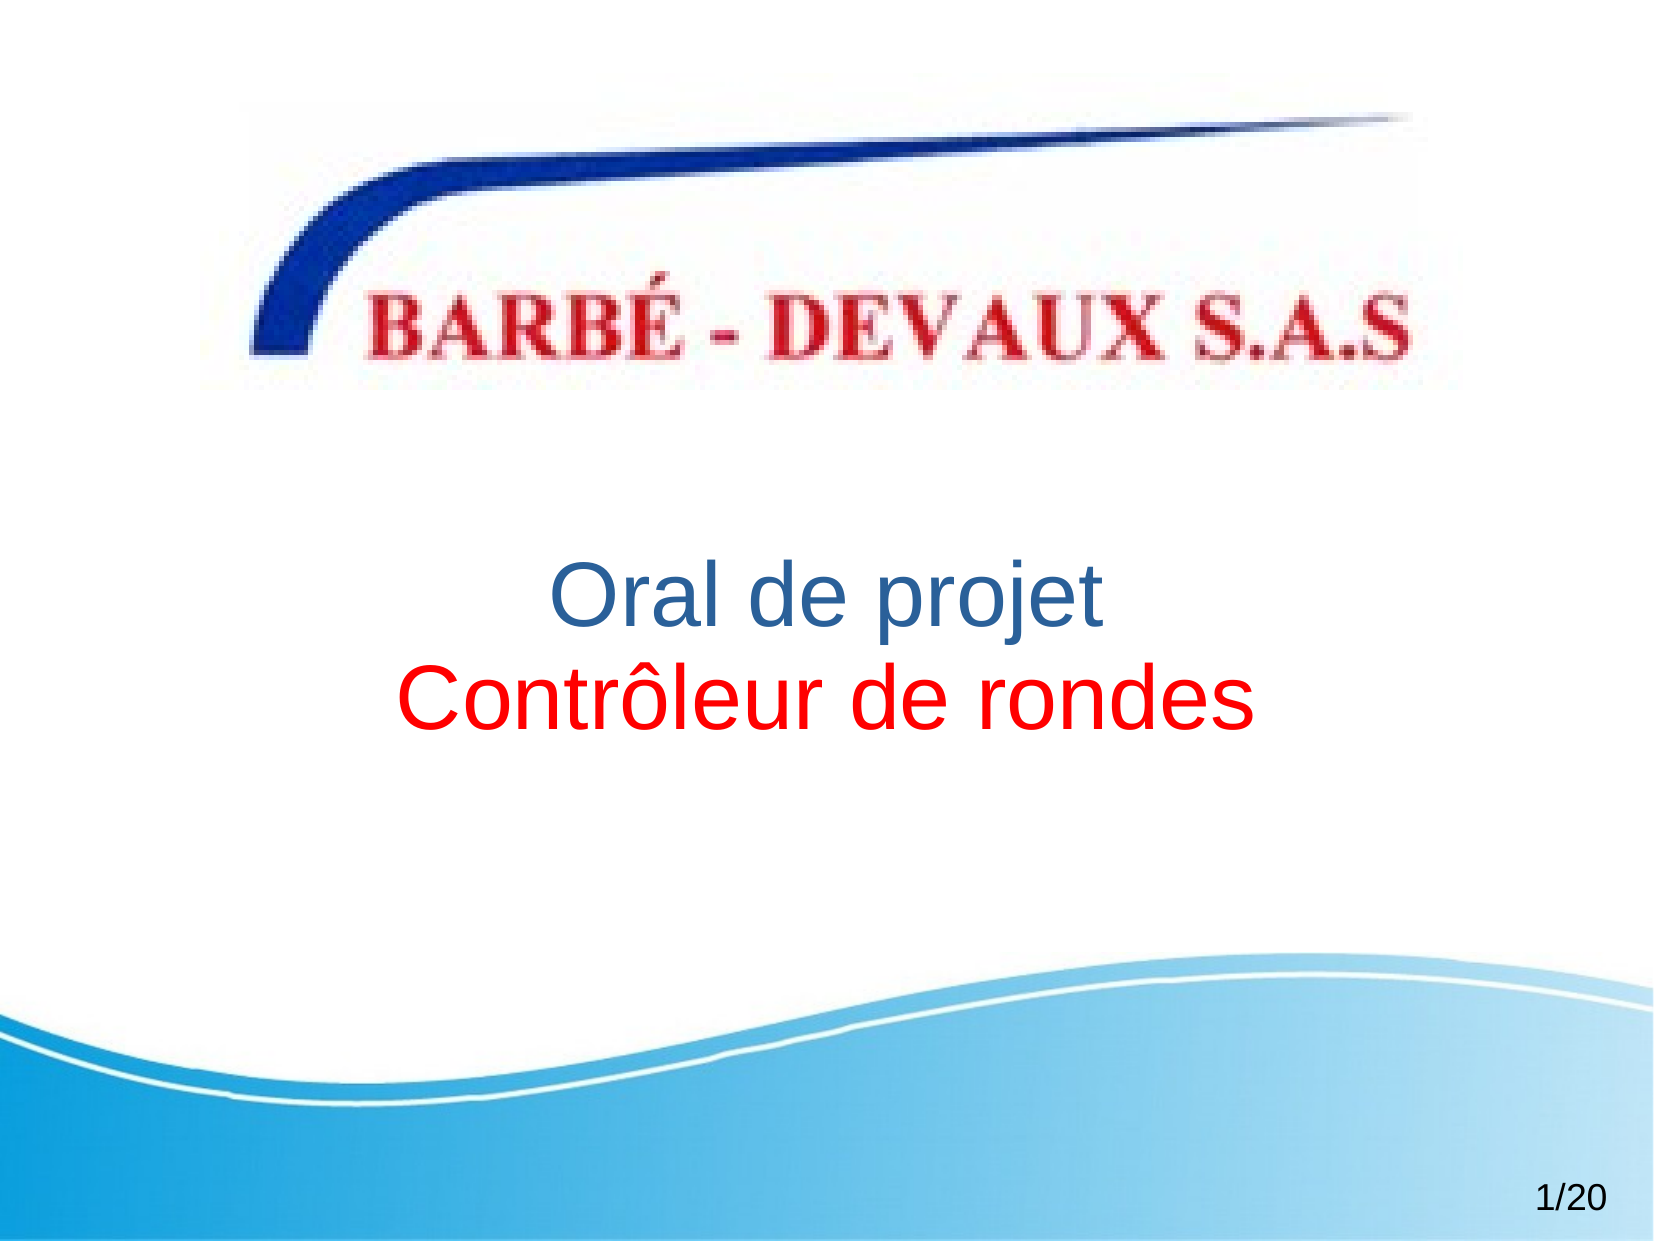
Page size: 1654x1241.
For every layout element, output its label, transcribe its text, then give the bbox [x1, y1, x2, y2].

text_box <numéro>/20 [1520, 1169, 1654, 1240]
title Oral de projet Contrôleur de rondes [0, 525, 1654, 768]
picture [200, 73, 1463, 390]
picture [0, 952, 1654, 1241]
